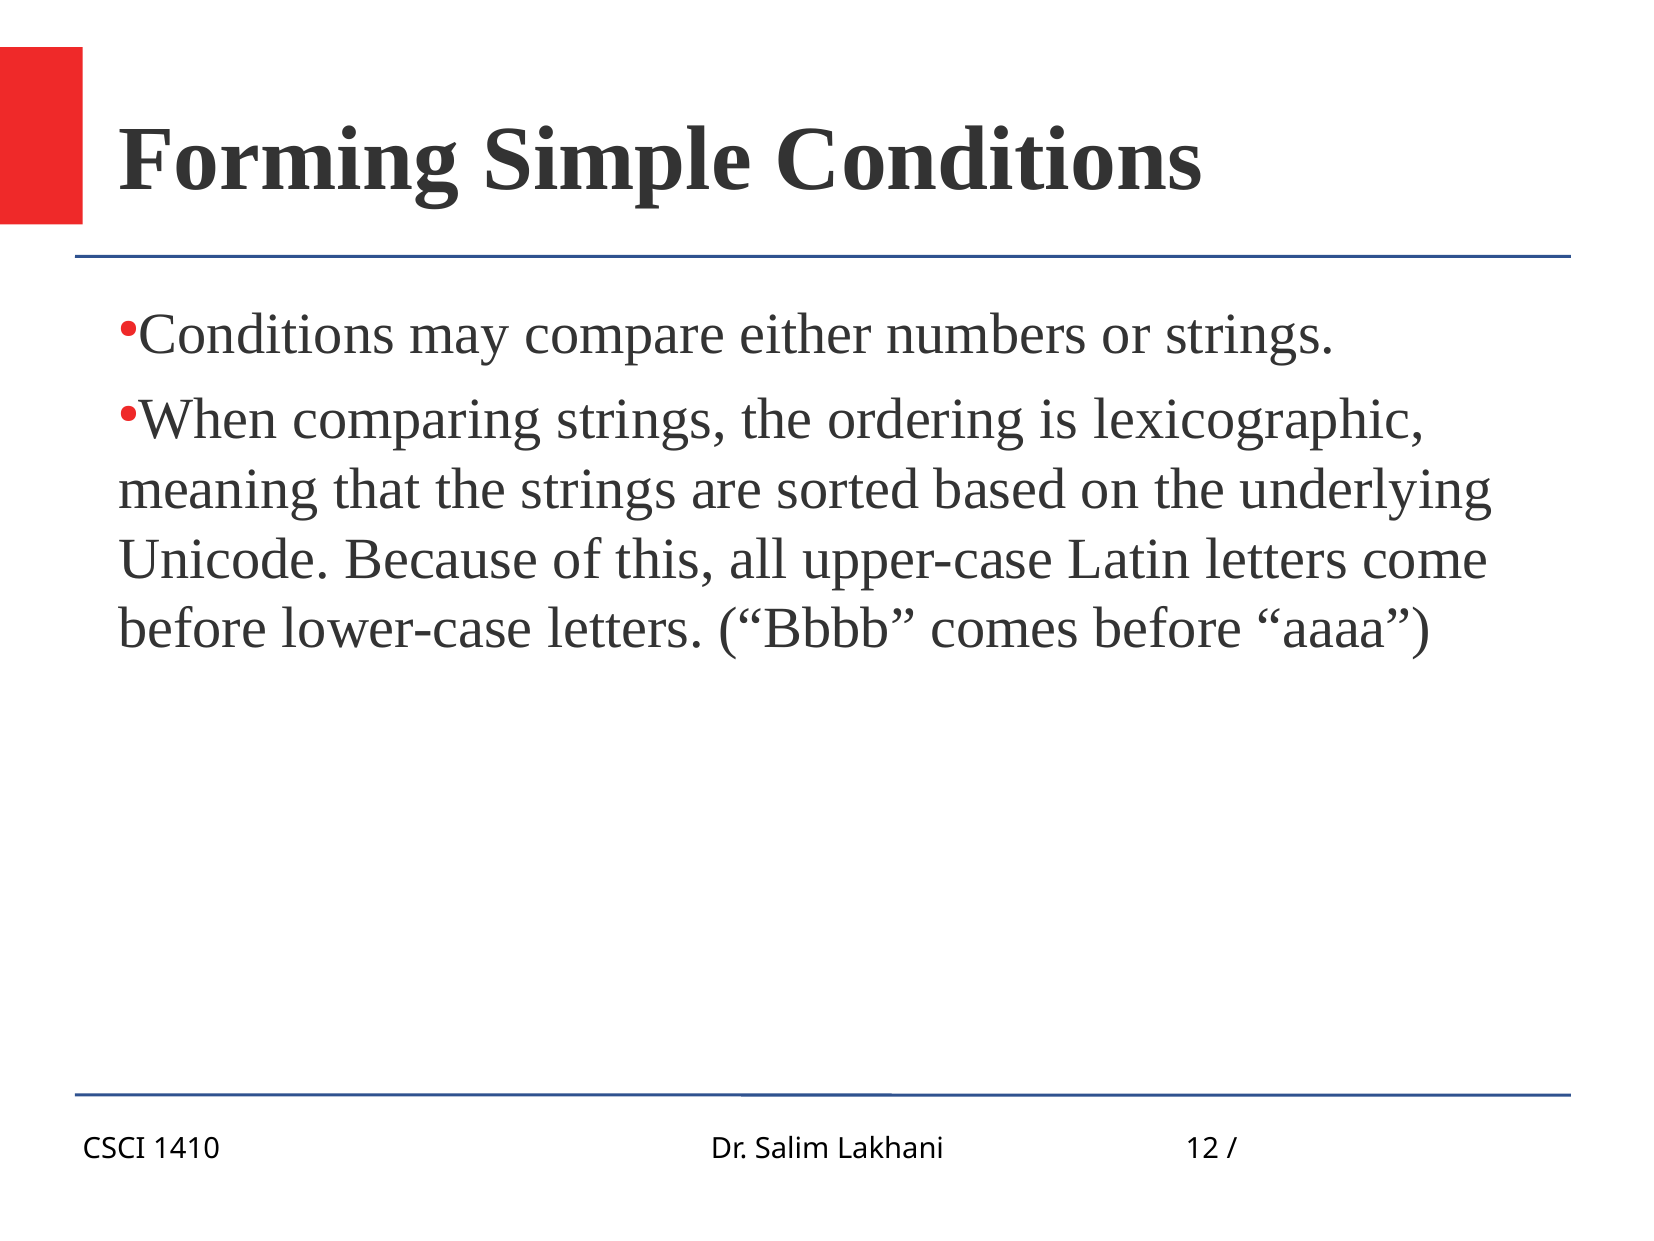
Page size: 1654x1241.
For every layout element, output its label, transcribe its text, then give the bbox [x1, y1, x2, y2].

text_box Dr. Salim Lakhani [565, 1129, 1090, 1216]
title Forming Simple Conditions [118, 49, 1571, 257]
list Conditions may compare either numbers or strings. When comparing strings, the ordering is lexicographic, meaning that the strings are sorted based on the underlying Unicode. Because of this, all upper-case Latin letters come before lower-case letters. (“Bbbb” comes before “aaaa”) [118, 295, 1536, 1080]
text_box / [1185, 1129, 1571, 1216]
text_box CSCI 1410 [82, 1129, 468, 1216]
